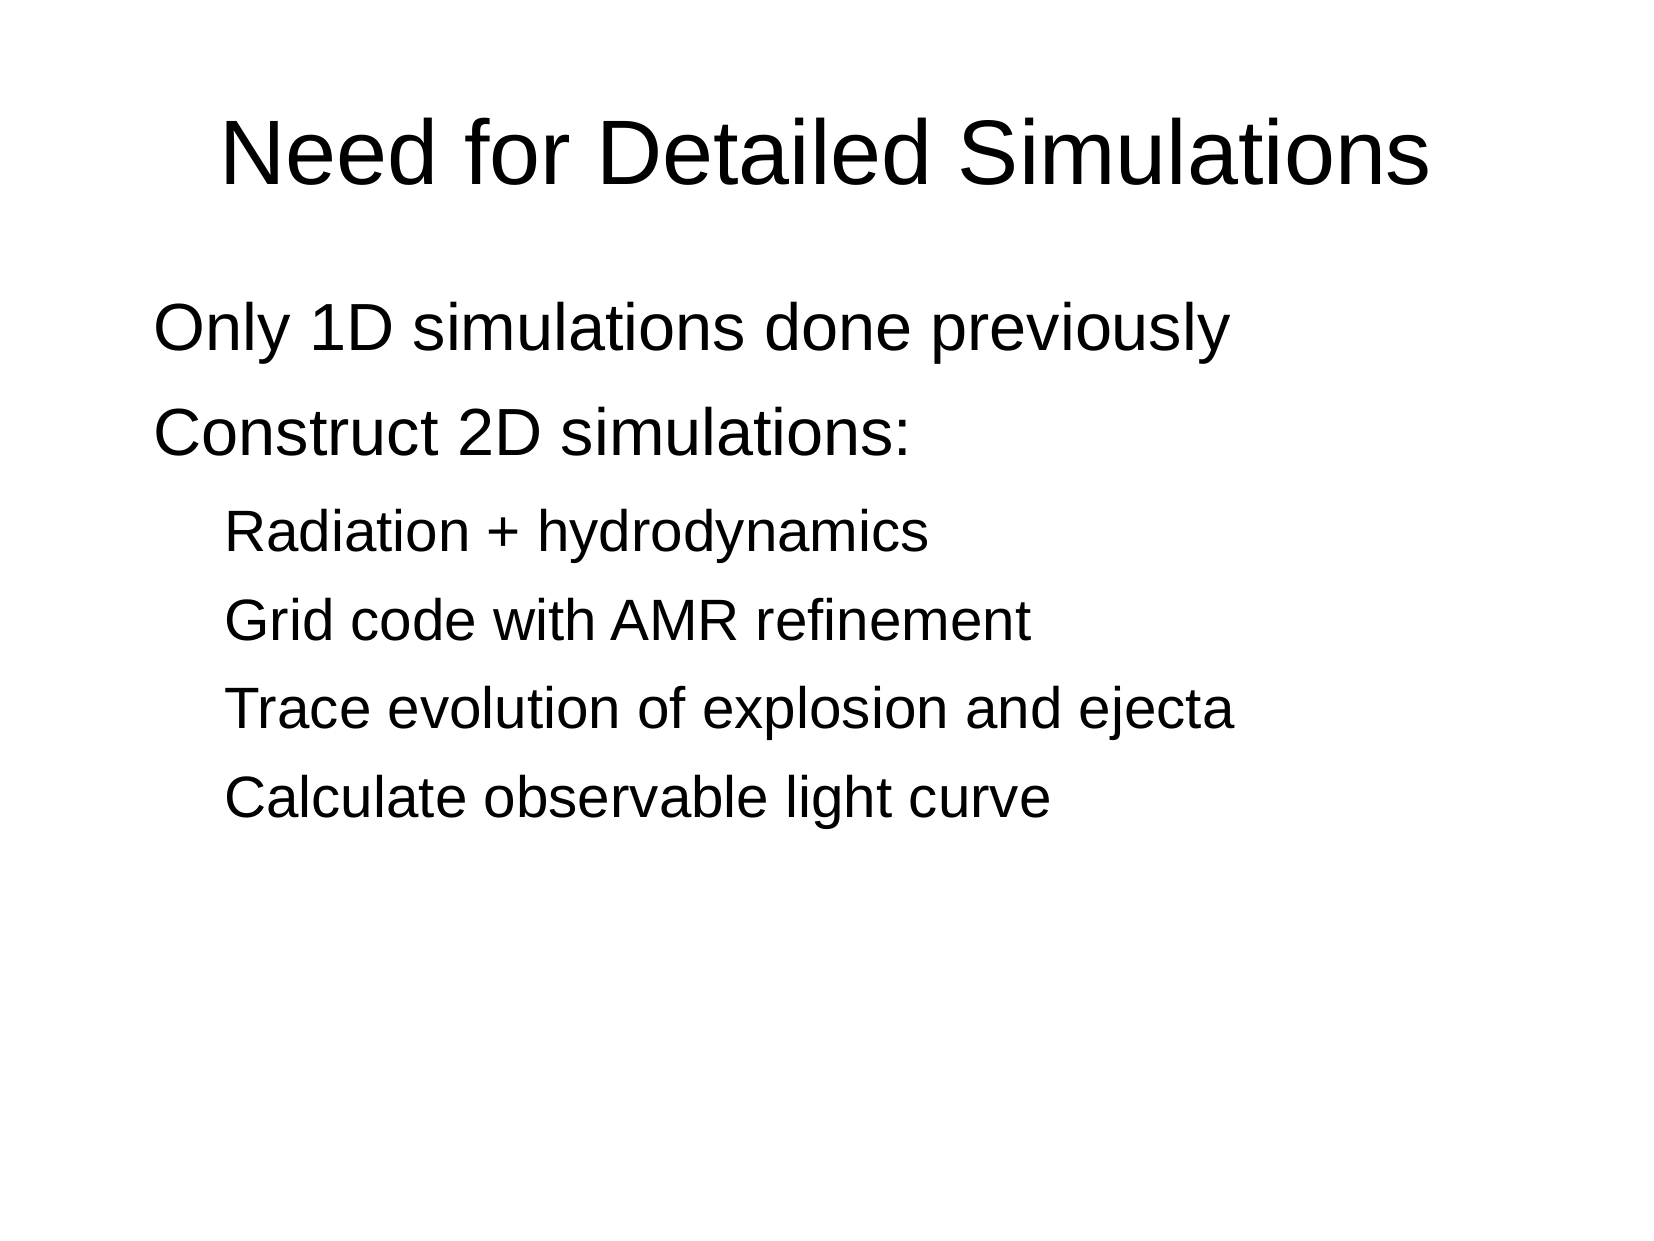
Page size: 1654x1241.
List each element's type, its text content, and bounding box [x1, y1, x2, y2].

list Only 1D simulations done previously Construct 2D simulations: Radiation + hydrodynamics Grid code with AMR refinement Trace evolution of explosion and ejecta Calculate observable light curve [82, 290, 1571, 1010]
title Need for Detailed Simulations [82, 49, 1571, 257]
